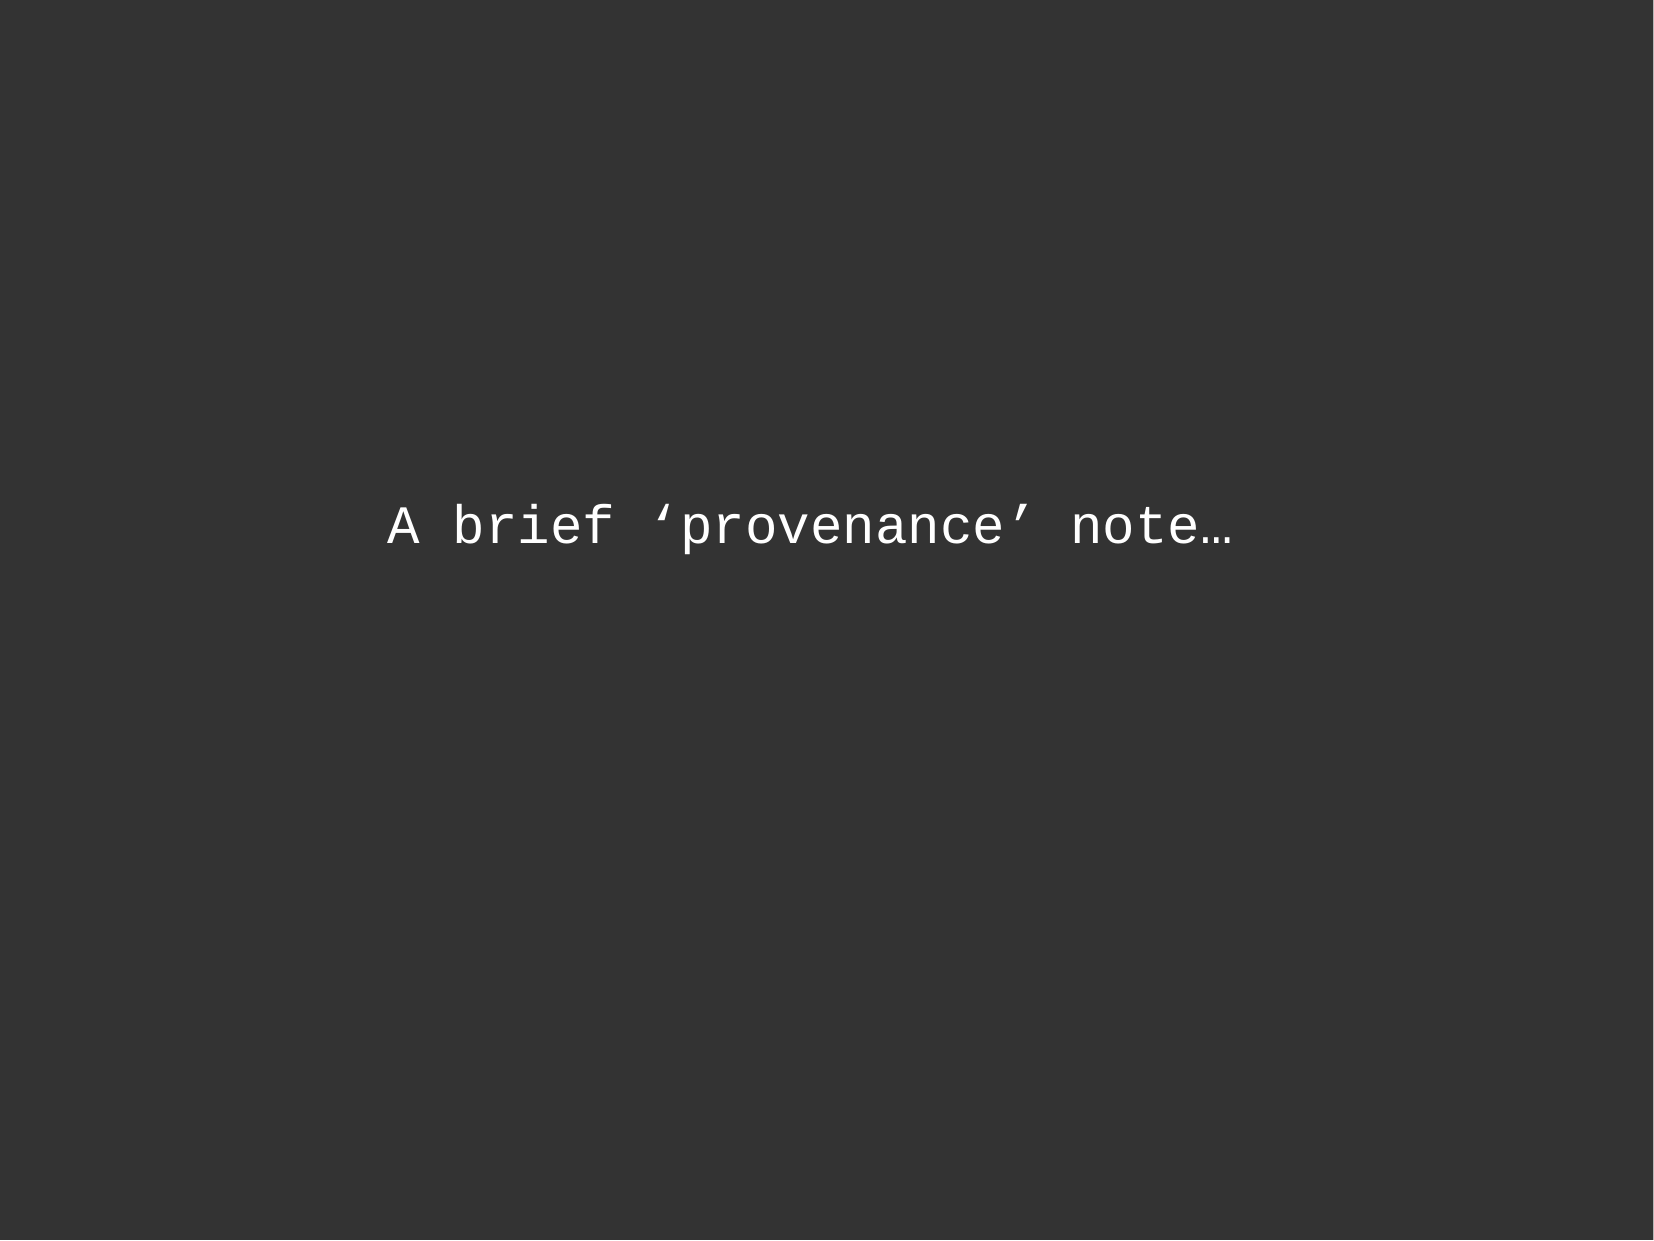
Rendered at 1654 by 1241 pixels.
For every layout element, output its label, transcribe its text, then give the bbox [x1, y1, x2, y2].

subtitle A brief ‘provenance’ note… [82, 49, 1571, 1010]
